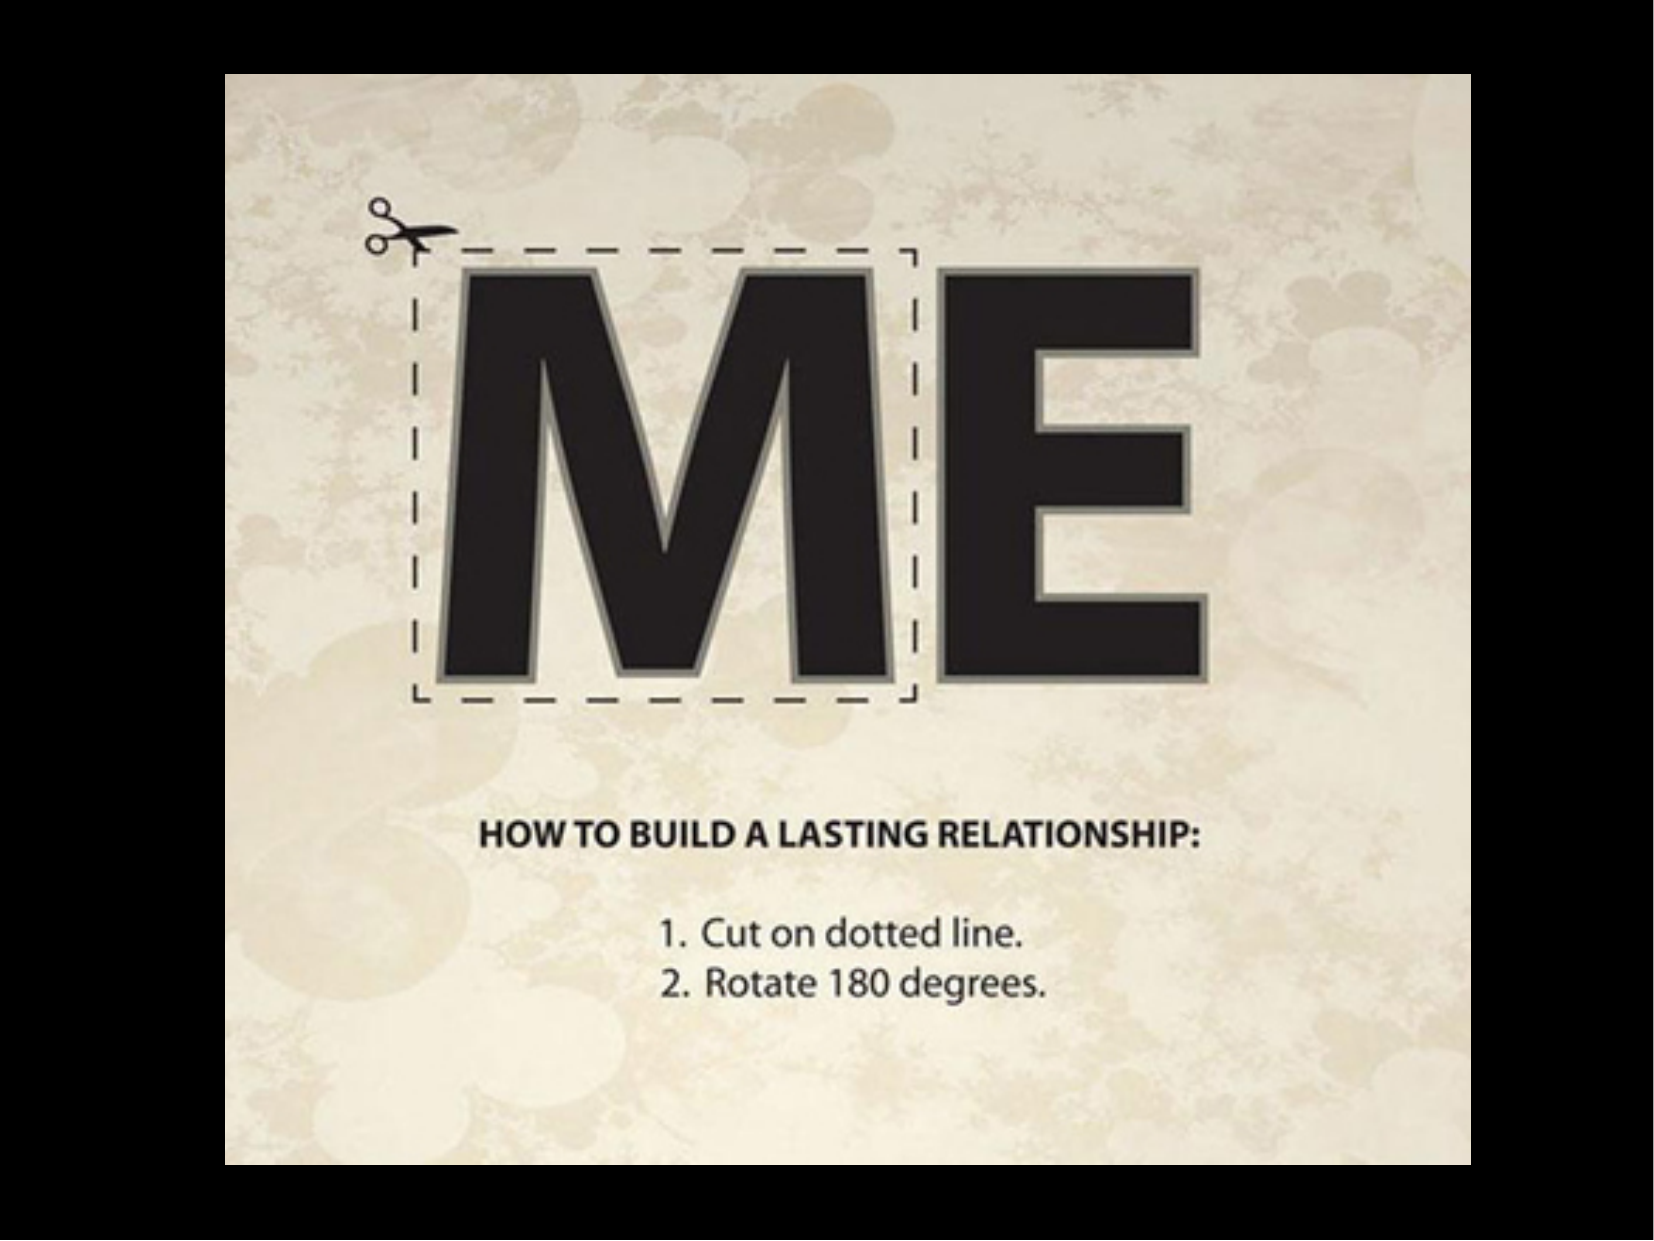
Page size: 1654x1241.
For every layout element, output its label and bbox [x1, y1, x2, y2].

picture [225, 74, 1471, 1165]
